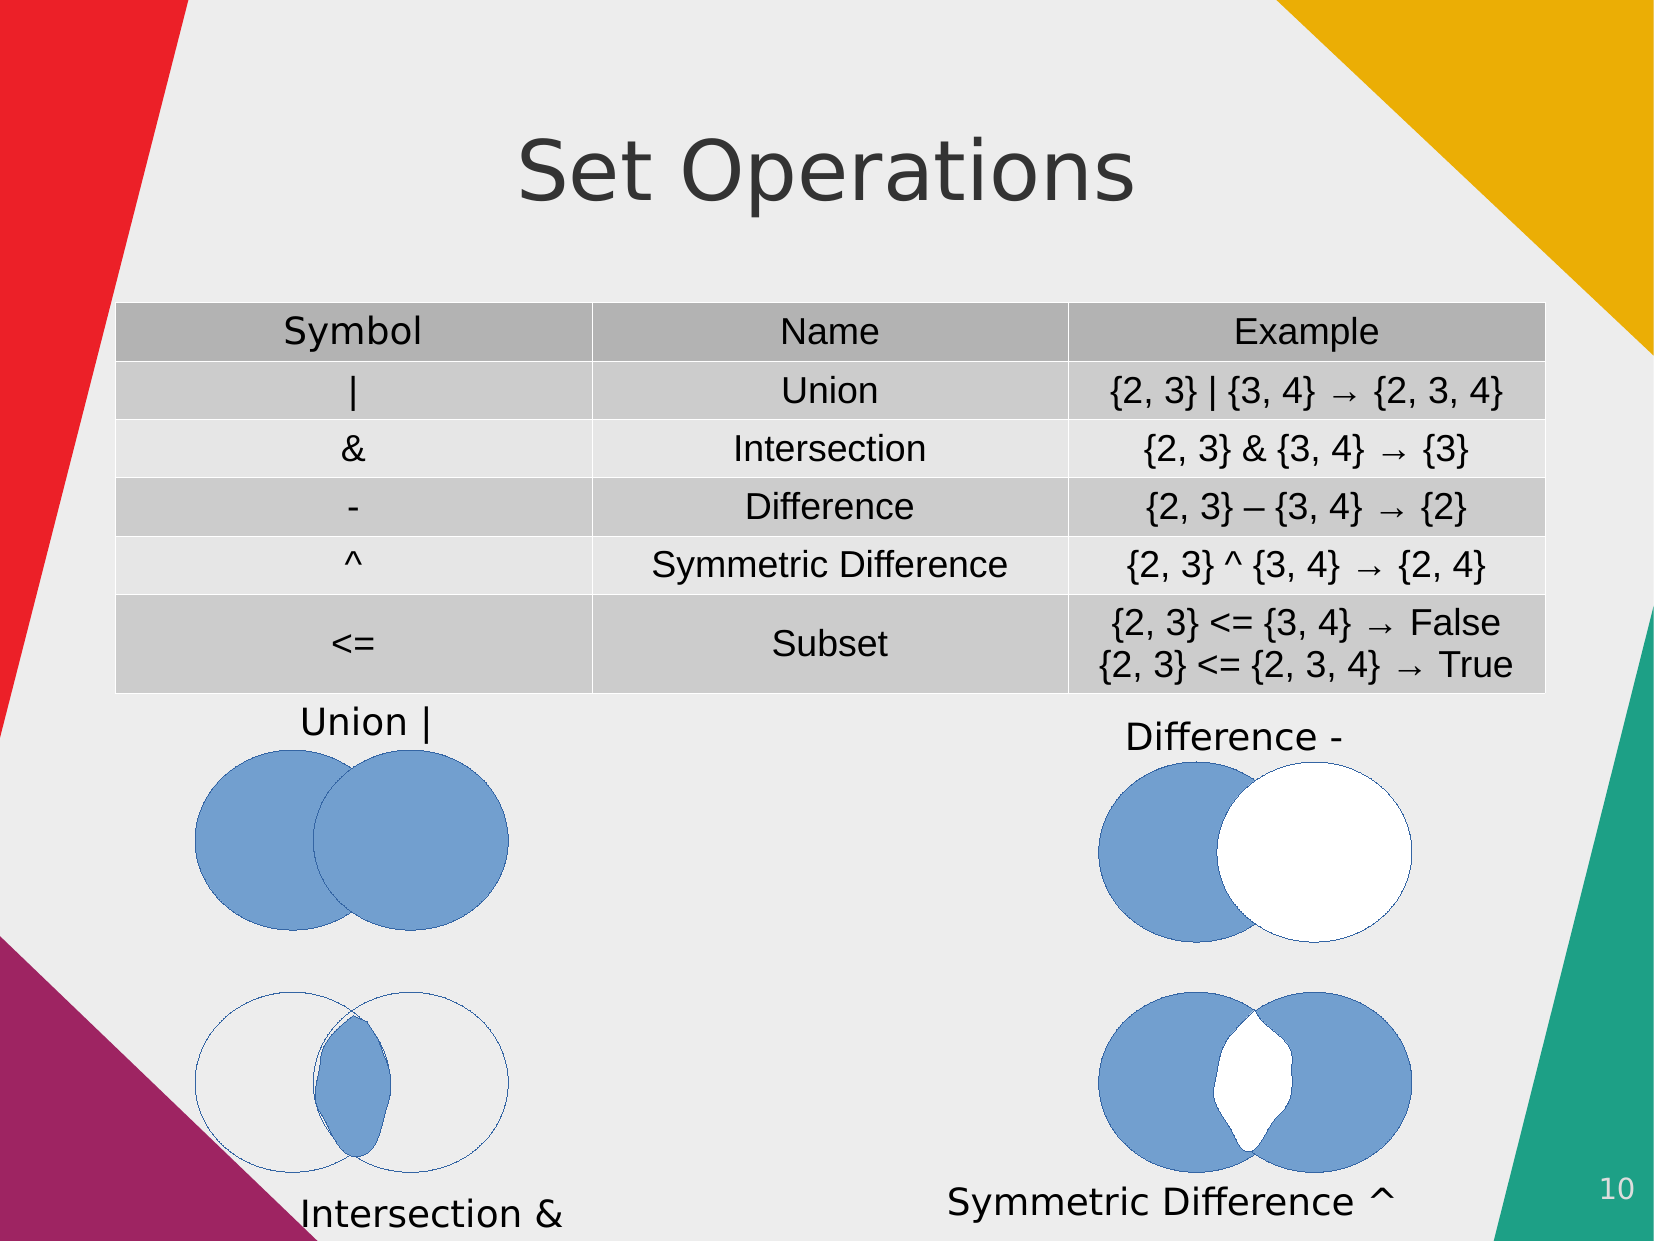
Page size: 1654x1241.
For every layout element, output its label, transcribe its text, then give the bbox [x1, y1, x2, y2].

table_cell <= [116, 595, 592, 693]
table_cell Intersection [593, 420, 1068, 477]
table_cell Subset [593, 595, 1068, 693]
text_box Union | [285, 693, 481, 752]
table_header Example [1069, 303, 1545, 361]
table_cell {2, 3} <= {3, 4} → False {2, 3} <= {2, 3, 4} → True [1069, 595, 1545, 693]
table_cell Difference [593, 478, 1068, 536]
text_box [315, 1015, 391, 1157]
title Set Operations [114, 73, 1539, 271]
table_cell | [116, 362, 592, 419]
text_box Symmetric Difference ^ [932, 1173, 1441, 1241]
table_cell {2, 3} & {3, 4} → {3} [1069, 420, 1545, 477]
text_box [195, 750, 509, 931]
table_header Name [593, 303, 1068, 361]
table_cell Union [593, 362, 1068, 419]
table_cell {2, 3} | {3, 4} → {2, 3, 4} [1069, 362, 1545, 419]
text_box Intersection & [285, 1185, 586, 1241]
table_cell {2, 3} – {3, 4} → {2} [1069, 478, 1545, 536]
table_header Symbol [116, 303, 592, 361]
table_cell {2, 3} ^ {3, 4} → {2, 4} [1069, 537, 1545, 594]
table_cell ^ [116, 537, 592, 594]
text_box [1098, 783, 1412, 943]
table_cell - [116, 478, 592, 536]
table_cell & [116, 420, 592, 477]
table_cell Symmetric Difference [593, 537, 1068, 594]
text_box Difference - [1110, 708, 1378, 811]
text_box [1098, 992, 1412, 1173]
